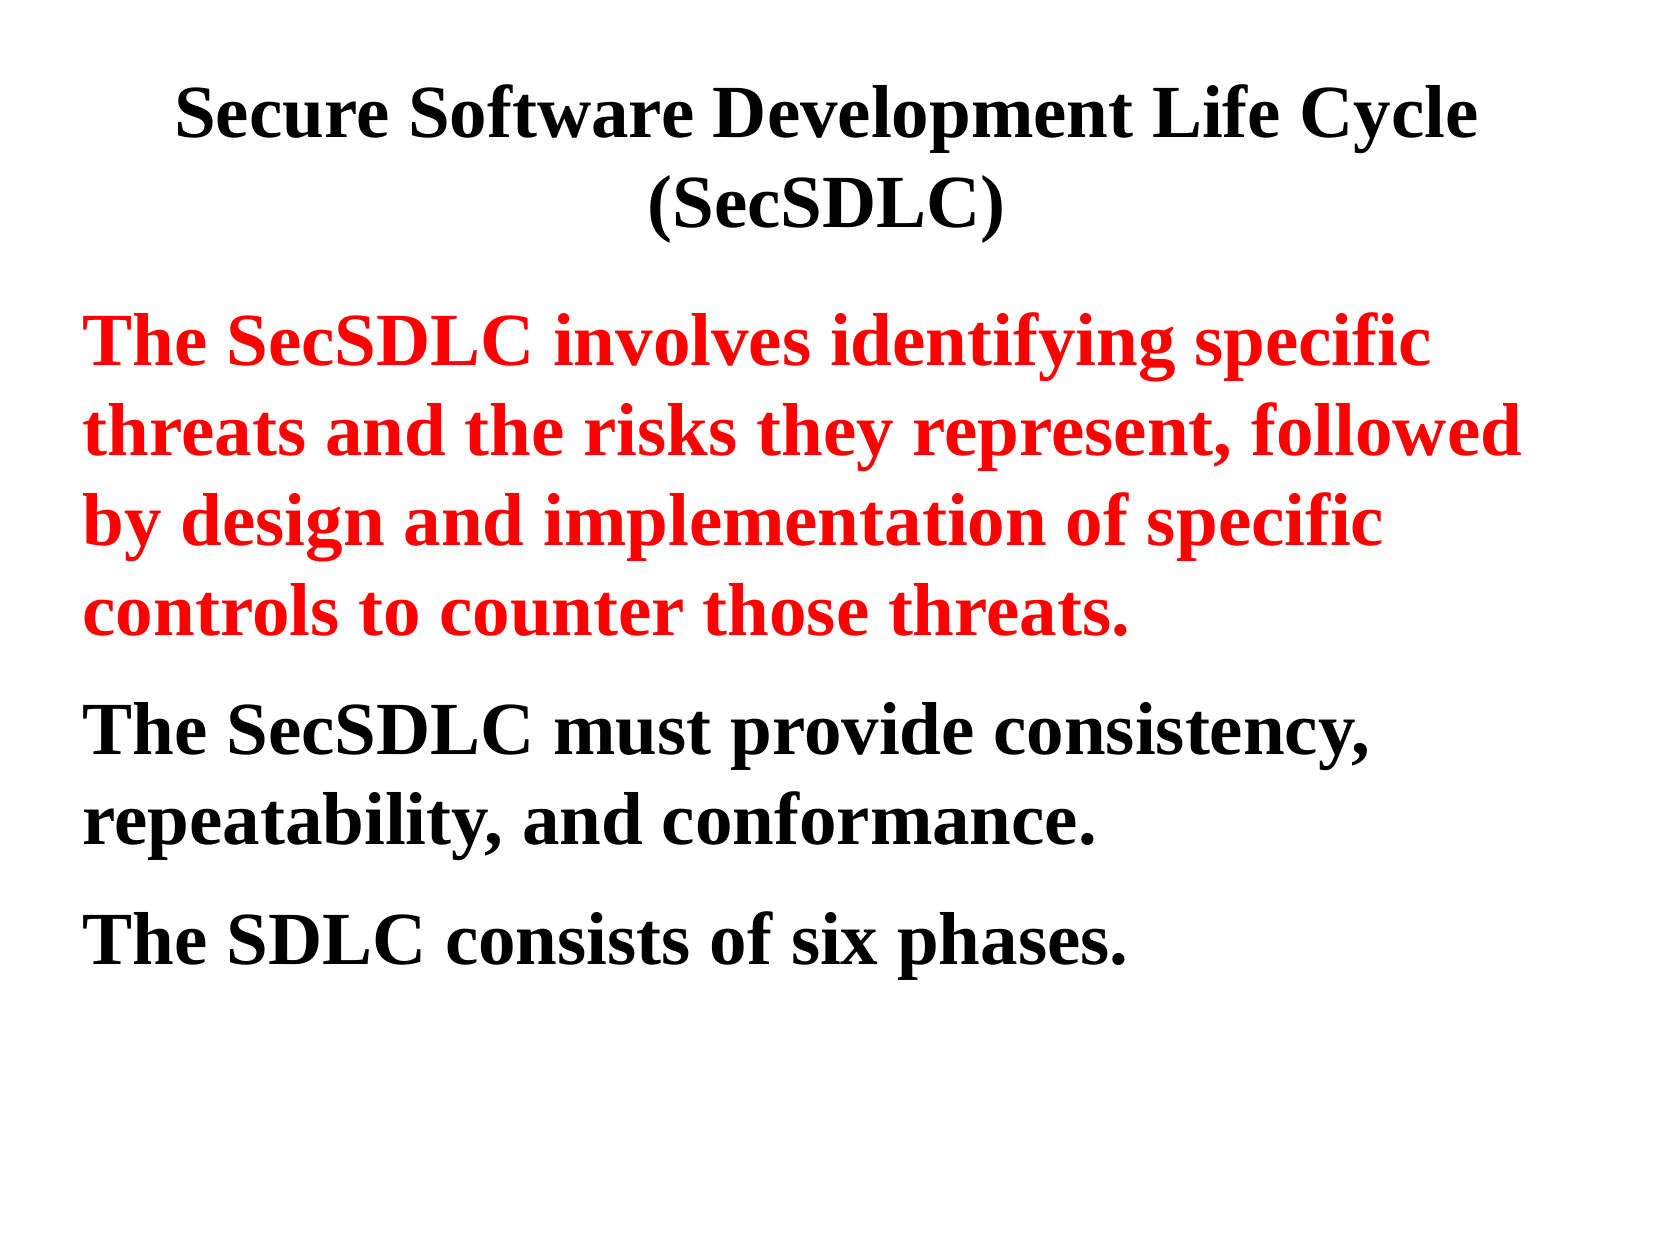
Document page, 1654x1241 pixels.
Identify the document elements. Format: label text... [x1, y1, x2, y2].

title Secure Software Development Life Cycle (SecSDLC) [82, 49, 1571, 257]
list The SecSDLC involves identifying specific threats and the risks they represent, followed by design and implementation of specific controls to counter those threats. The SecSDLC must provide consistency, repeatability, and conformance. The SDLC consists of six phases. [82, 290, 1571, 1010]
